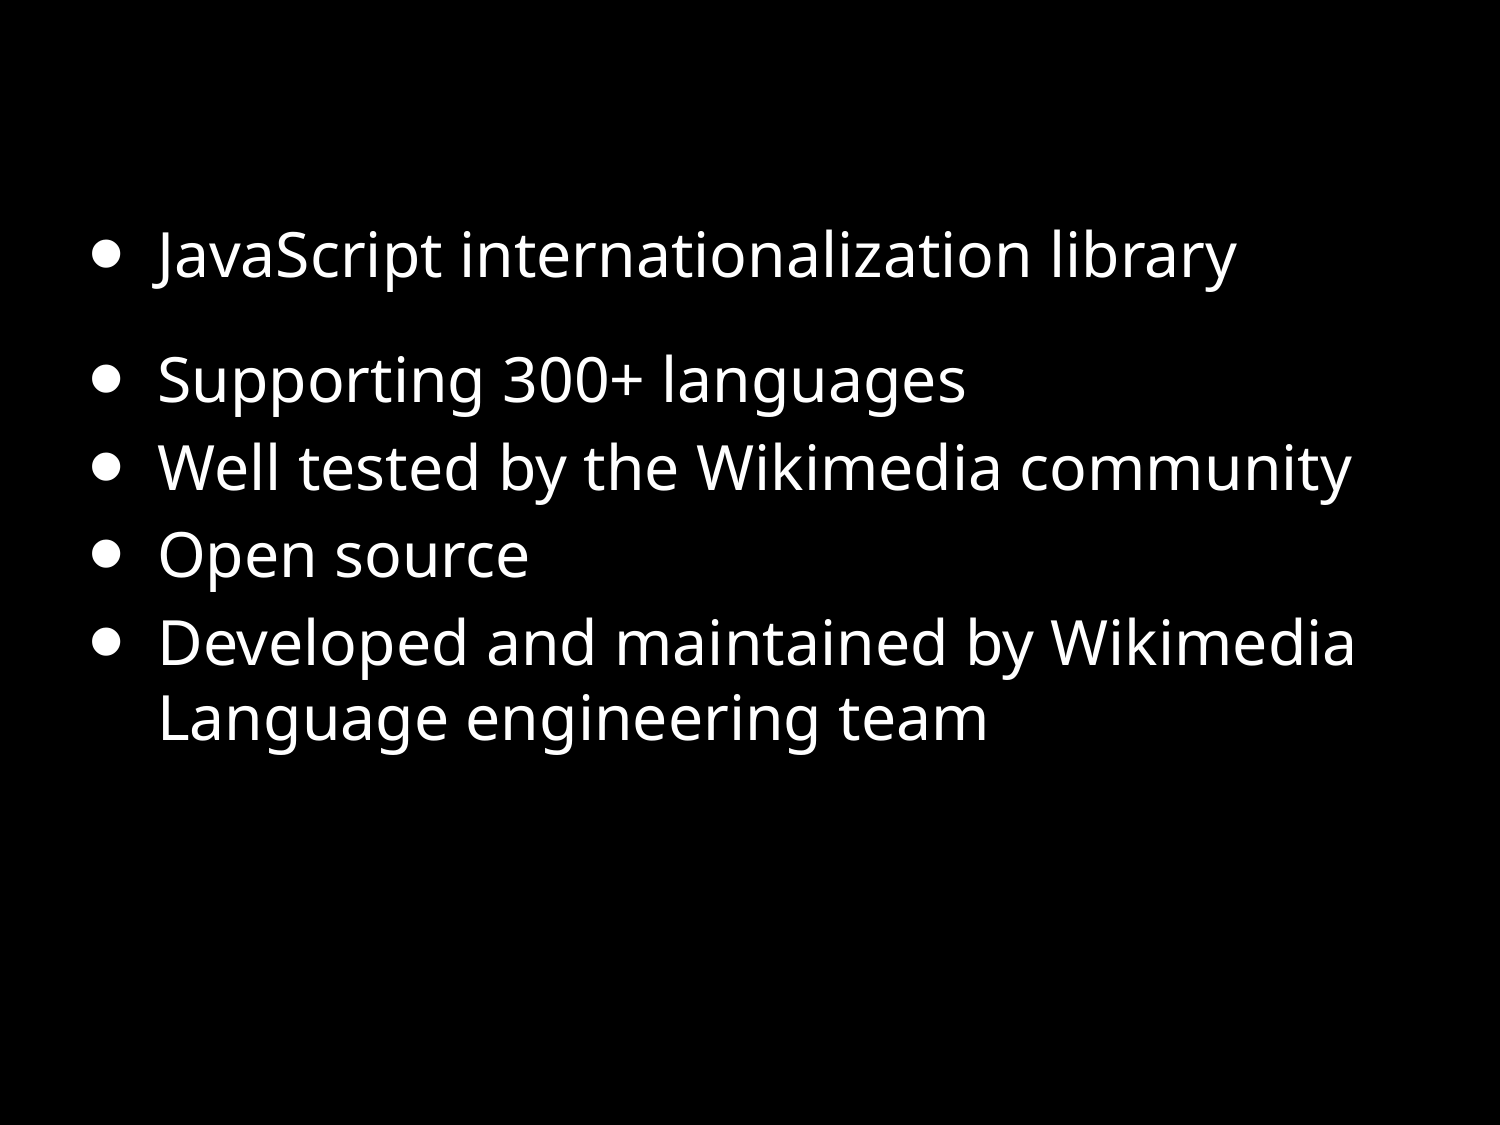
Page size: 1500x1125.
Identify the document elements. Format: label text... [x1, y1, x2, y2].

list JavaScript internationalization library Supporting 300+ languages Well tested by the Wikimedia community Open source Developed and maintained by Wikimedia Language engineering team [67, 163, 1418, 978]
